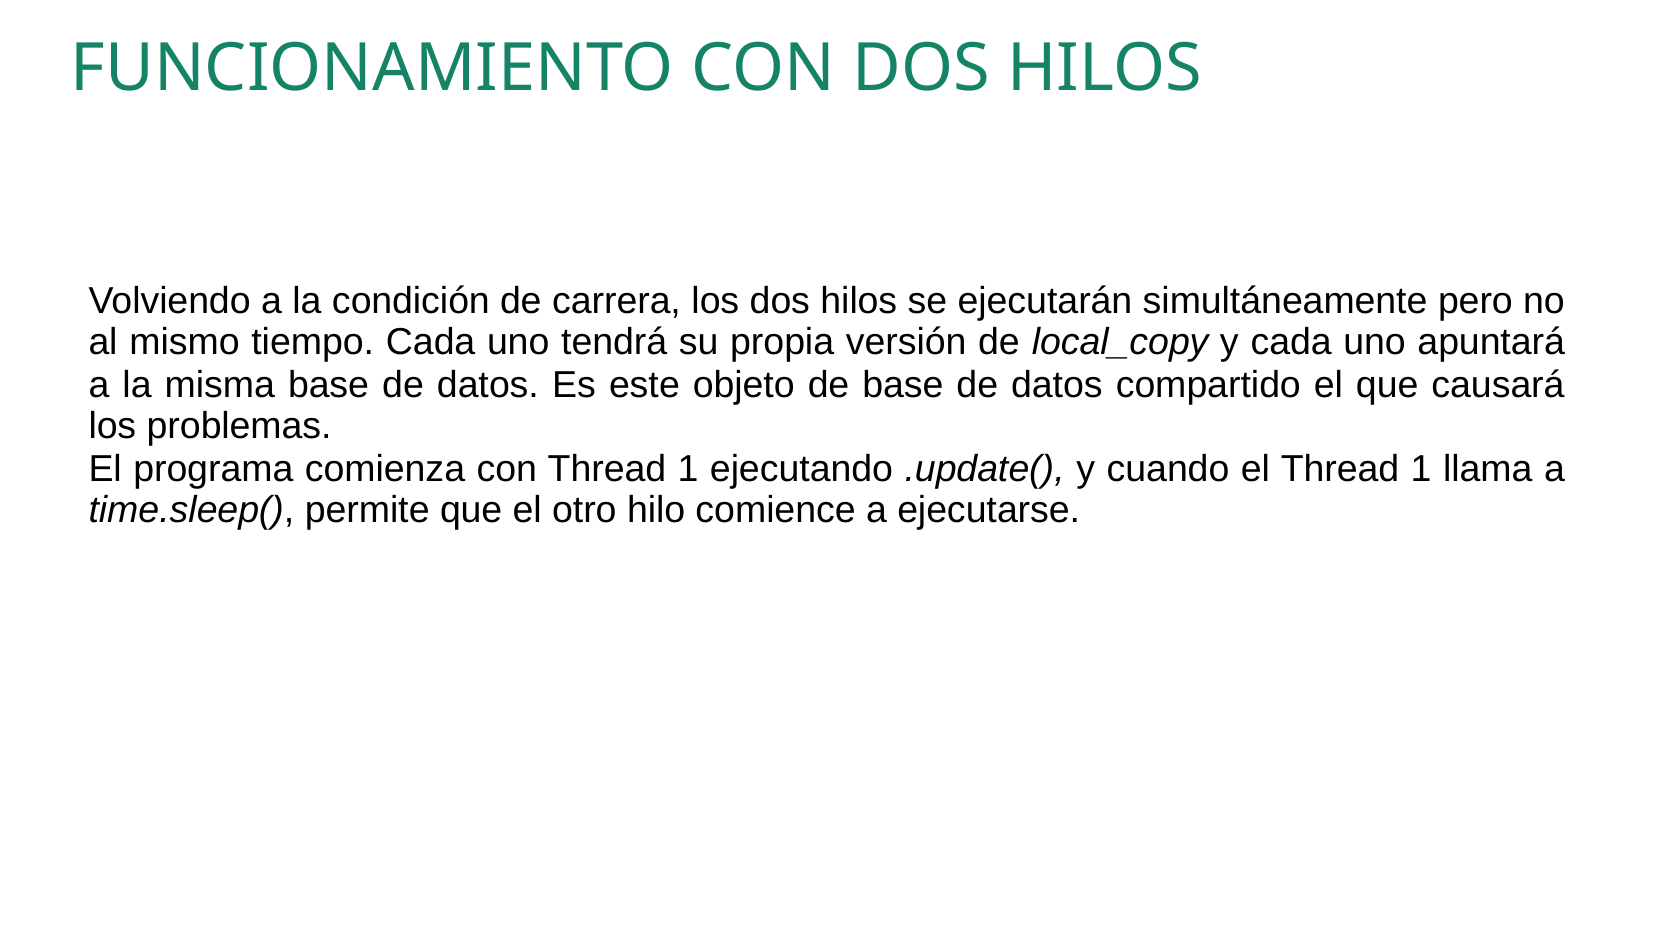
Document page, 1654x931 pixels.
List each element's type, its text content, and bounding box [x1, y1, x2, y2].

text_box Volviendo a la condición de carrera, los dos hilos se ejecutarán simultáneamente pero no al mismo tiempo. Cada uno tendrá su propia versión de local_copy y cada uno apuntará a la misma base de datos. Es este objeto de base de datos compartido el que causará los problemas. El programa comienza con Thread 1 ejecutando .update(), y cuando el Thread 1 llama a time.sleep(), permite que el otro hilo comience a ejecutarse. [73, 271, 1580, 539]
title FUNCIONAMIENTO CON DOS HILOS [70, 0, 1447, 159]
